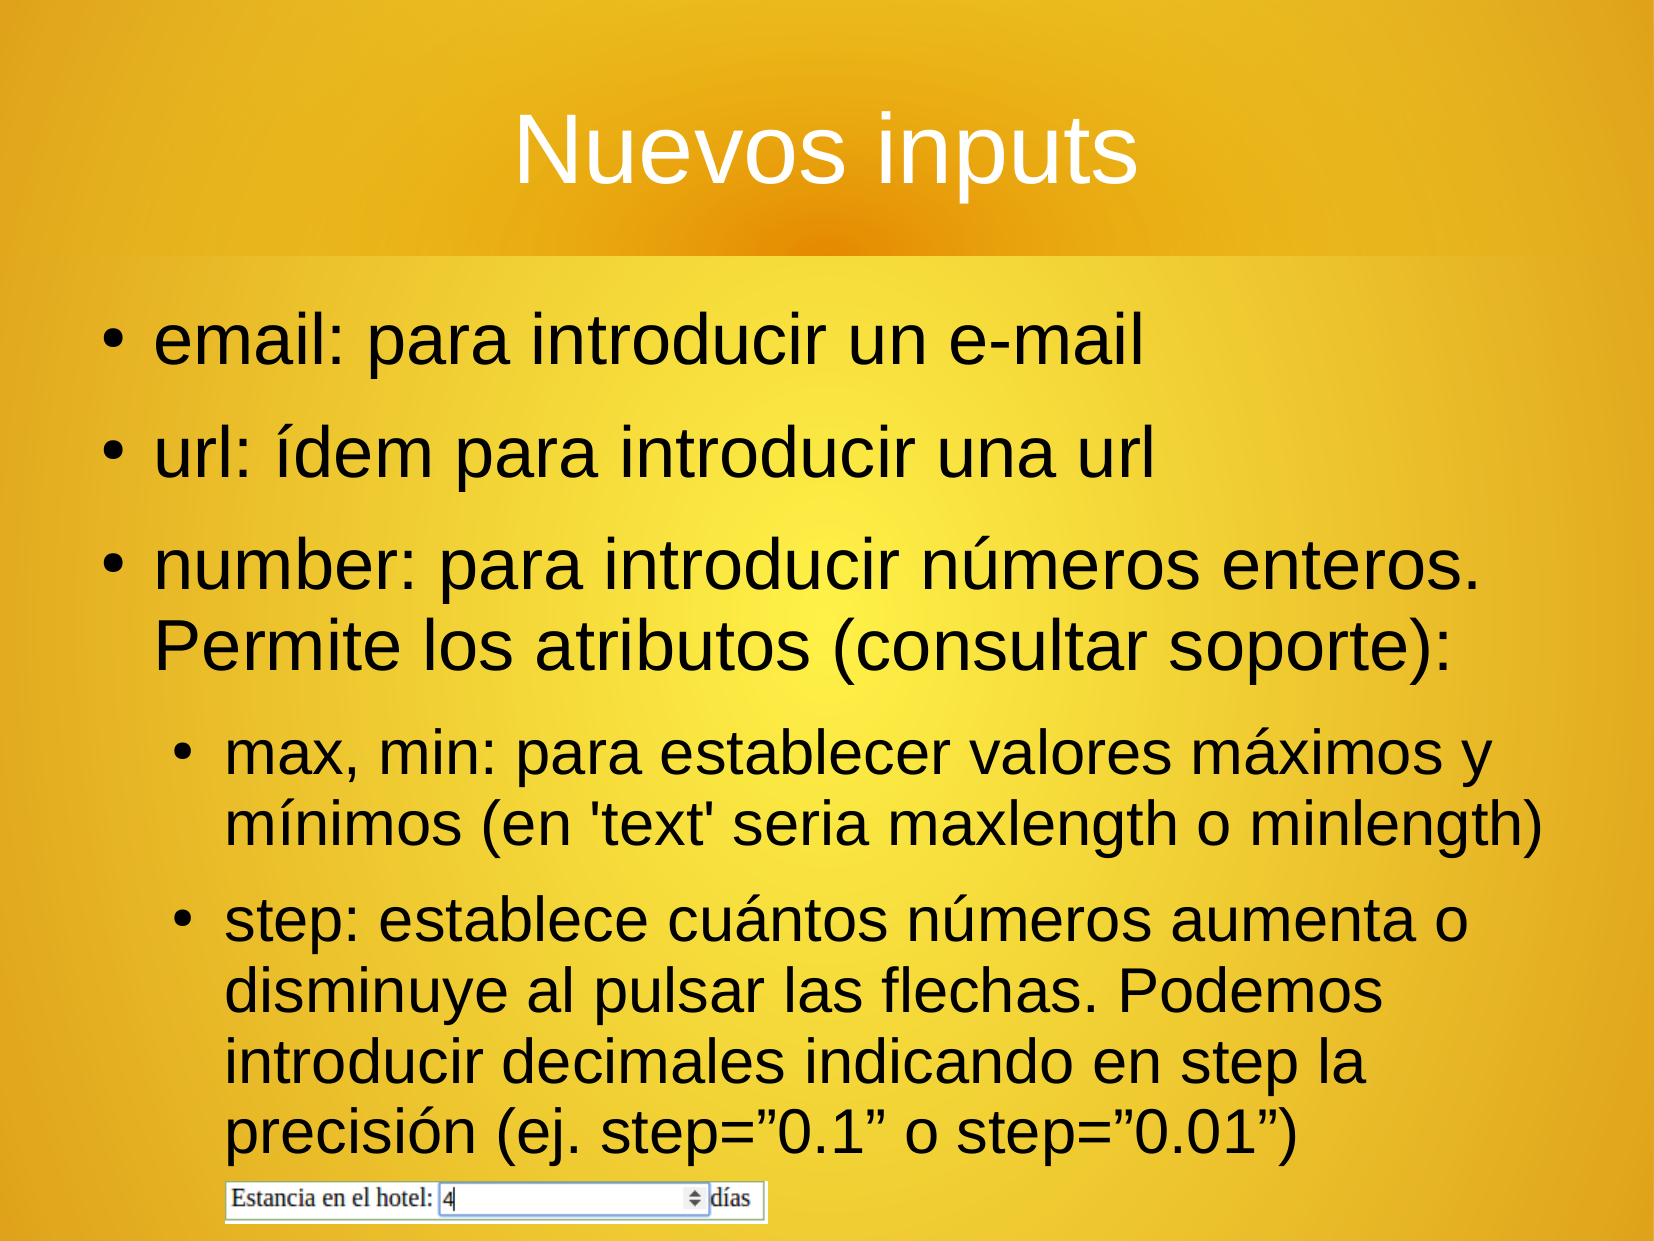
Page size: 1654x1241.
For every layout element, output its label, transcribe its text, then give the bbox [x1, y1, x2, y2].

title Nuevos inputs [82, 47, 1571, 252]
list email: para introducir un e-mail url: ídem para introducir una url number: para introducir números enteros. Permite los atributos (consultar soporte): max, min: para establecer valores máximos y mínimos (en 'text' seria maxlength o minlength) step: establece cuántos números aumenta o disminuye al pulsar las flechas. Podemos introducir decimales indicando en step la precisión (ej. step=”0.1” o step=”0.01”) [82, 299, 1571, 1170]
picture [225, 1181, 768, 1224]
